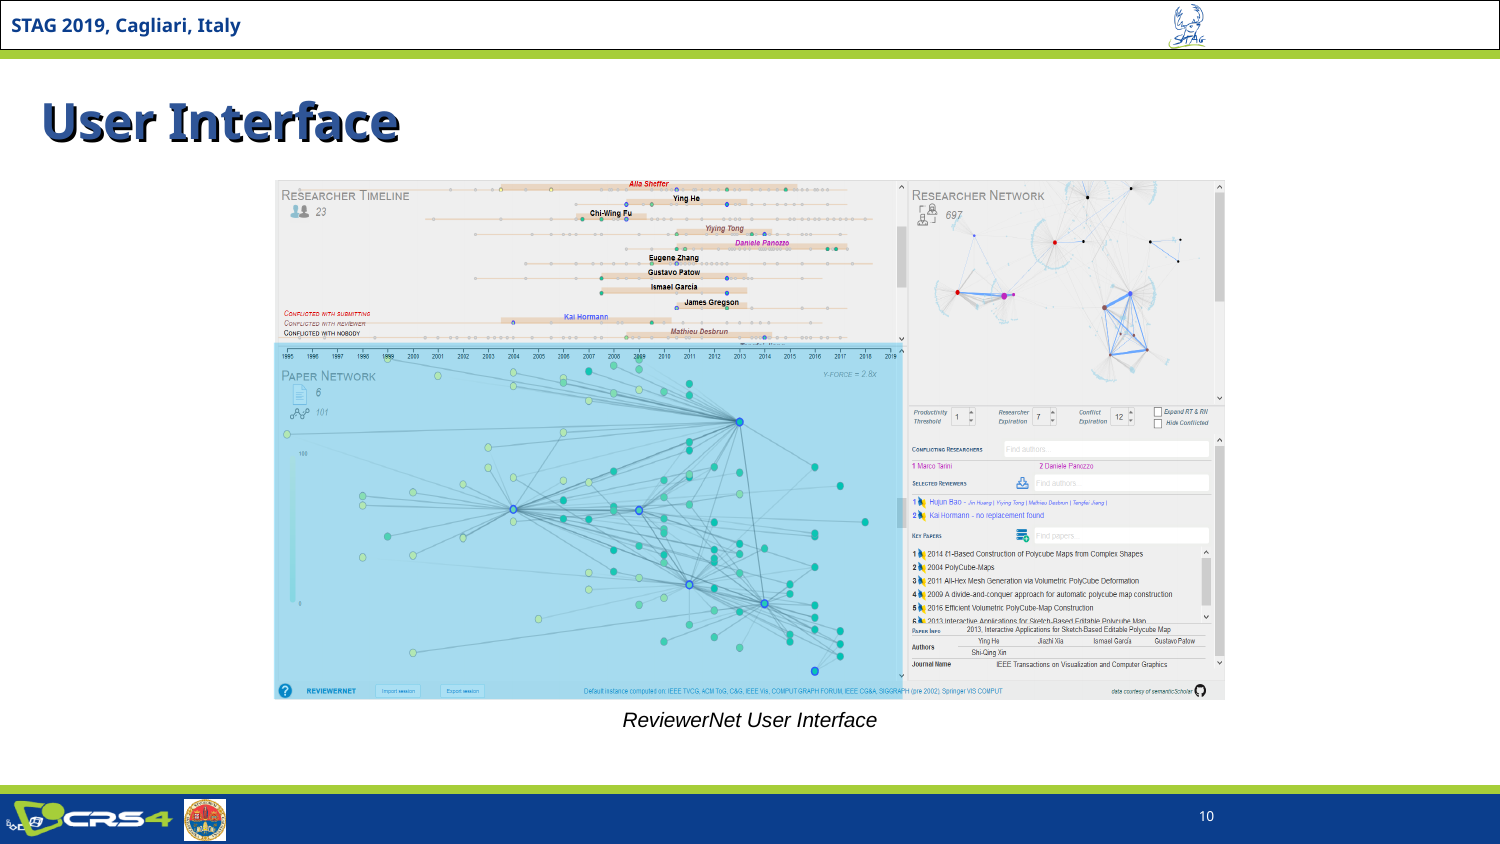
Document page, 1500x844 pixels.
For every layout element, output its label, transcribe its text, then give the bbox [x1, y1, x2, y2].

title User Interface [29, 58, 1471, 181]
text_box [1187, 802, 1500, 831]
picture [275, 181, 1225, 700]
text_box [273, 342, 903, 700]
text_box ReviewerNet User Interface [369, 699, 1131, 726]
text_box [275, 180, 904, 330]
